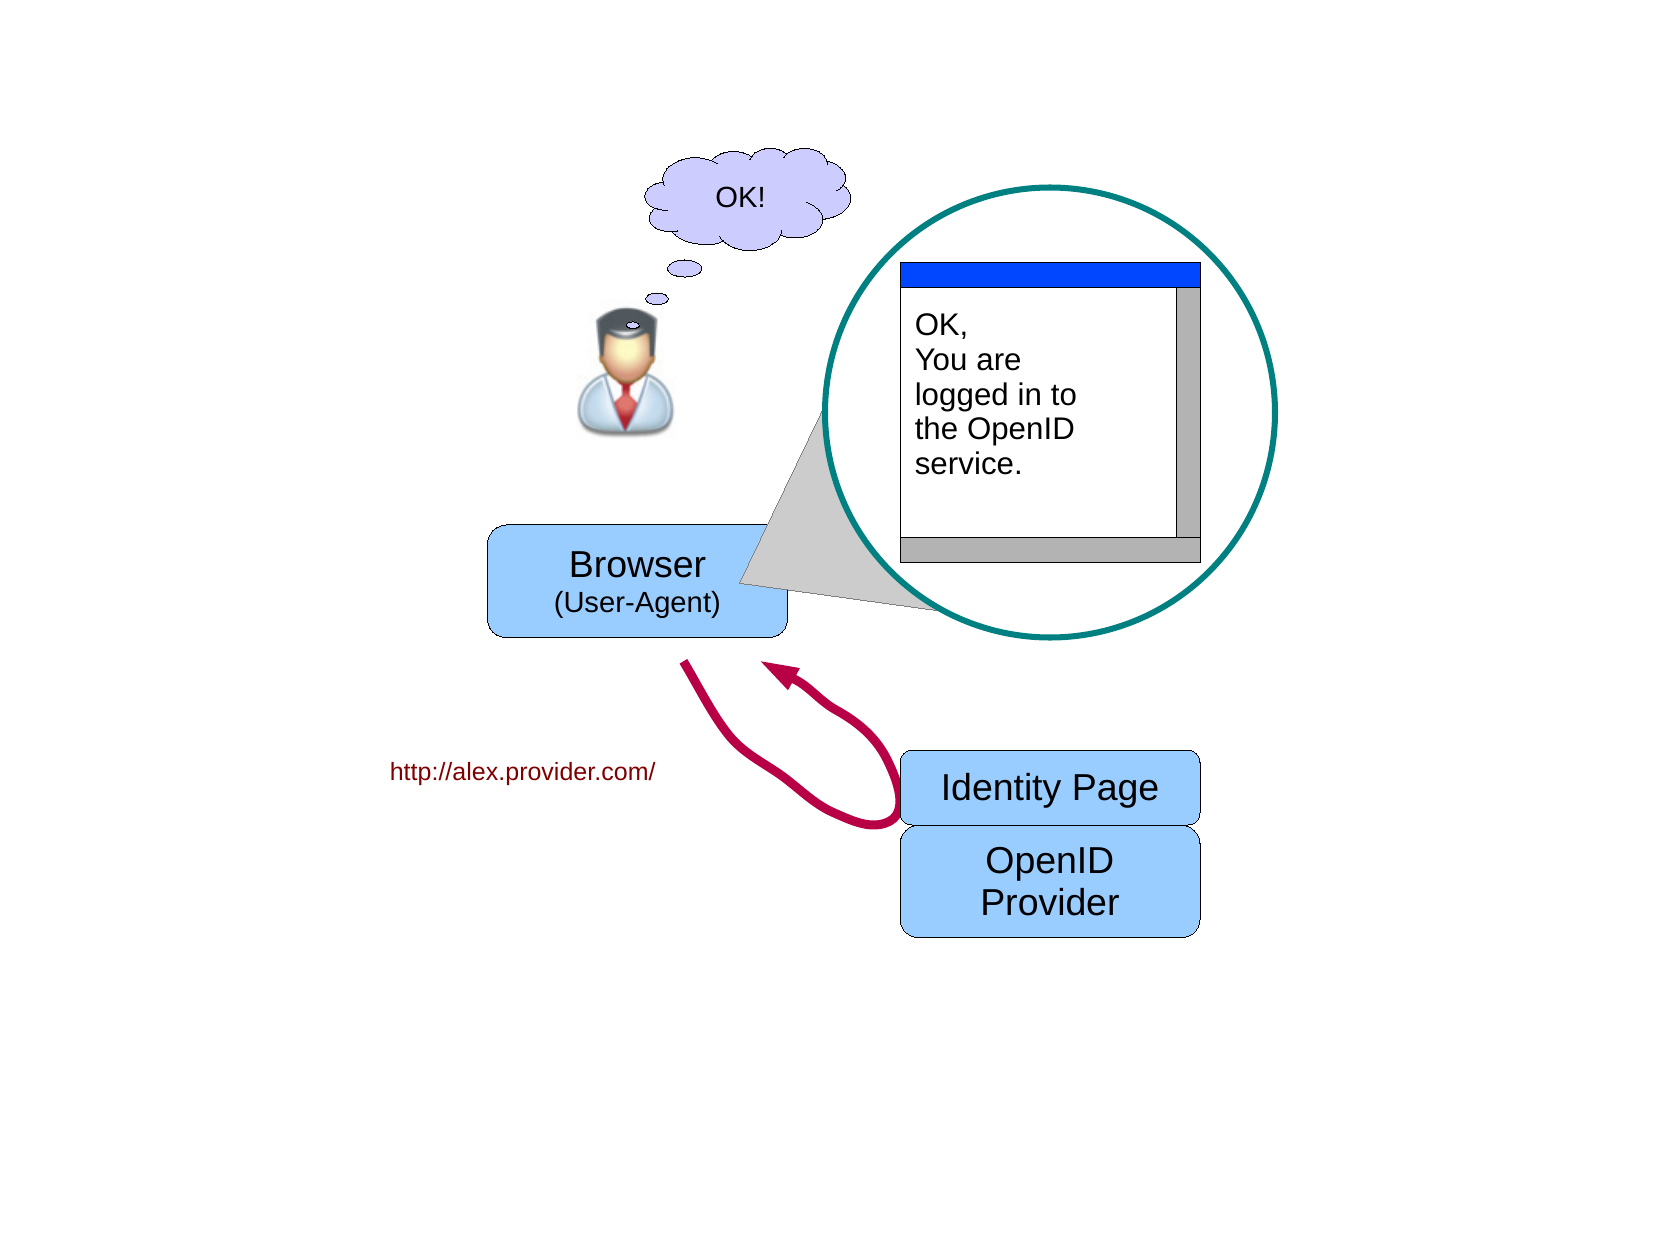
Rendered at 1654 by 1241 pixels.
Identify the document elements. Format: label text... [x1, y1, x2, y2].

text_box OK! [644, 148, 851, 251]
picture [562, 299, 689, 446]
text_box OK! [626, 321, 640, 329]
text_box Browser (User-Agent) [487, 524, 788, 638]
text_box OK! [667, 259, 702, 278]
text_box OK! [645, 293, 669, 305]
text_box http://alex.provider.com/ [375, 750, 677, 793]
text_box [739, 187, 1276, 638]
text_box Identity Page [900, 750, 1201, 826]
text_box OK, You are logged in to the OpenID service. [900, 300, 1131, 489]
text_box OpenID Provider [900, 825, 1201, 938]
